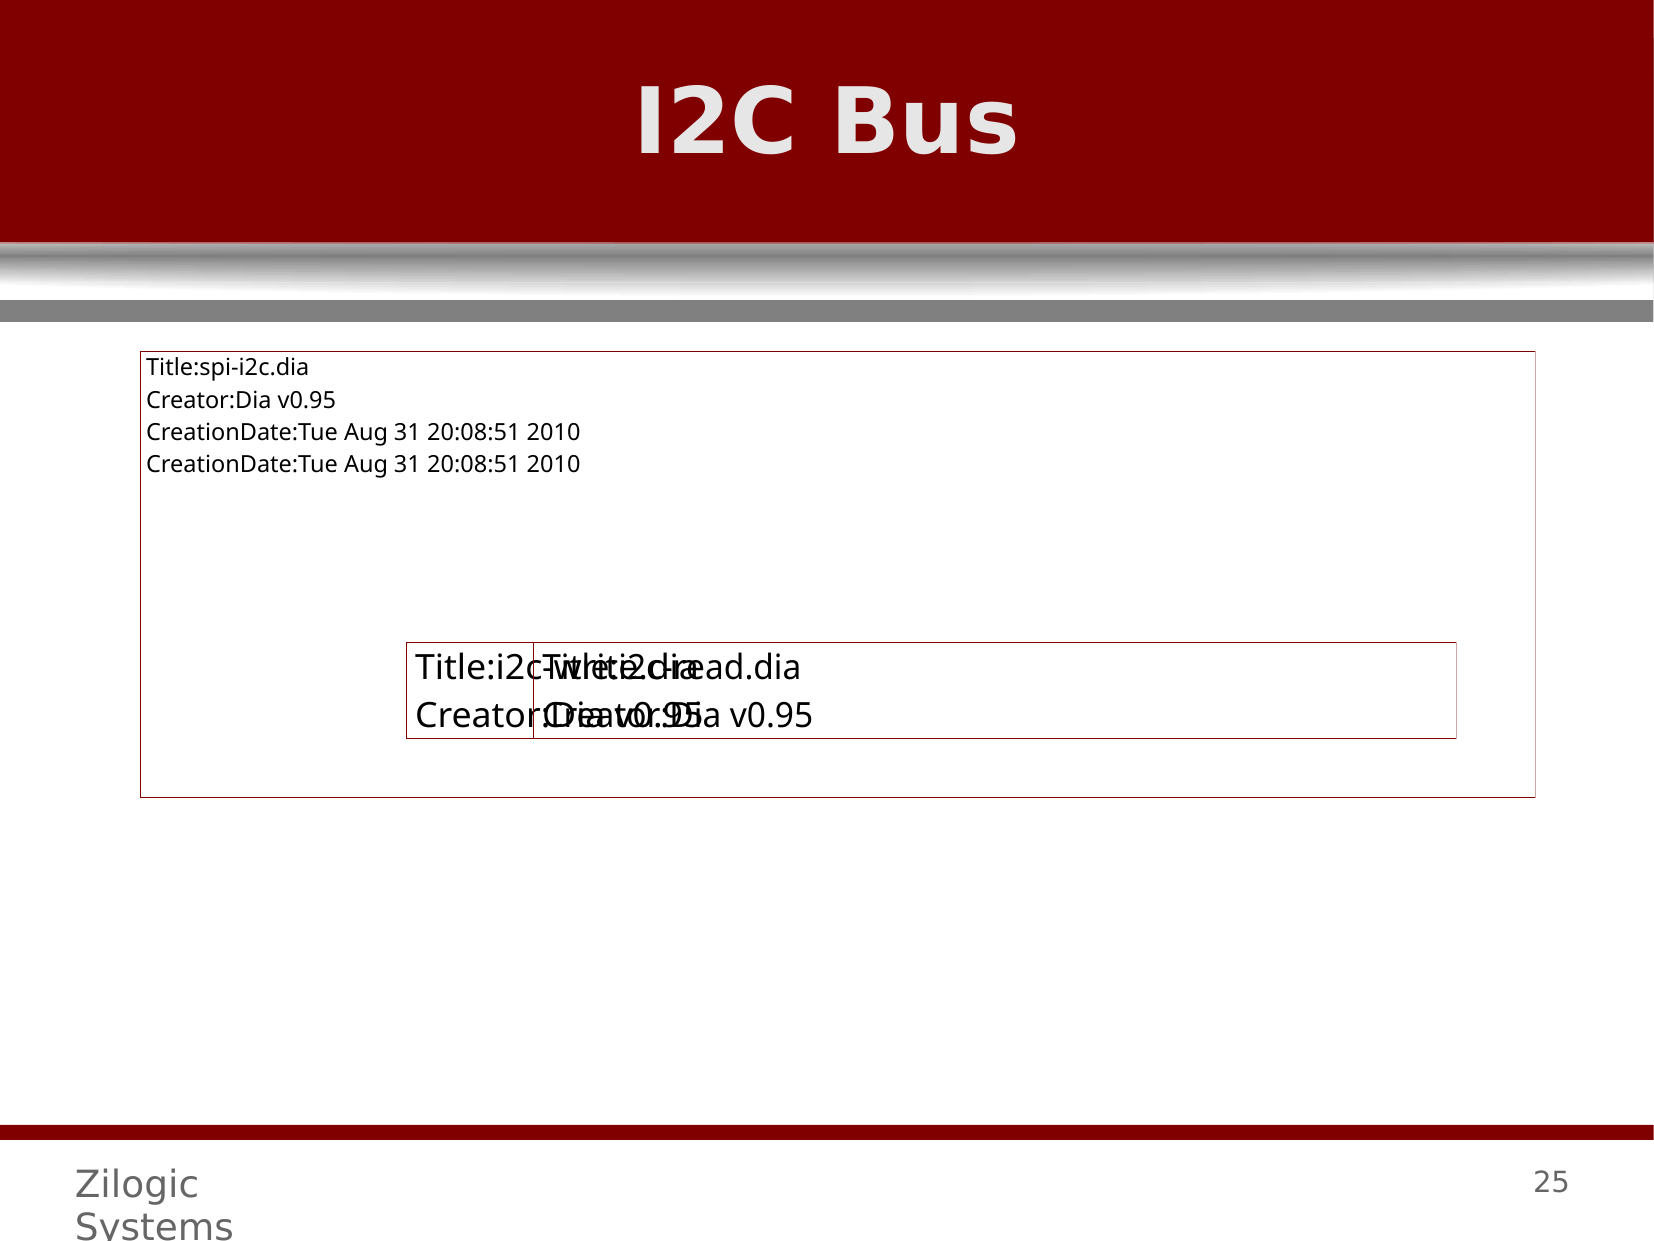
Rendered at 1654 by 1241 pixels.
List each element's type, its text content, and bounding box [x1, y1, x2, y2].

title I2C Bus [82, 18, 1571, 226]
picture [138, 349, 1536, 798]
